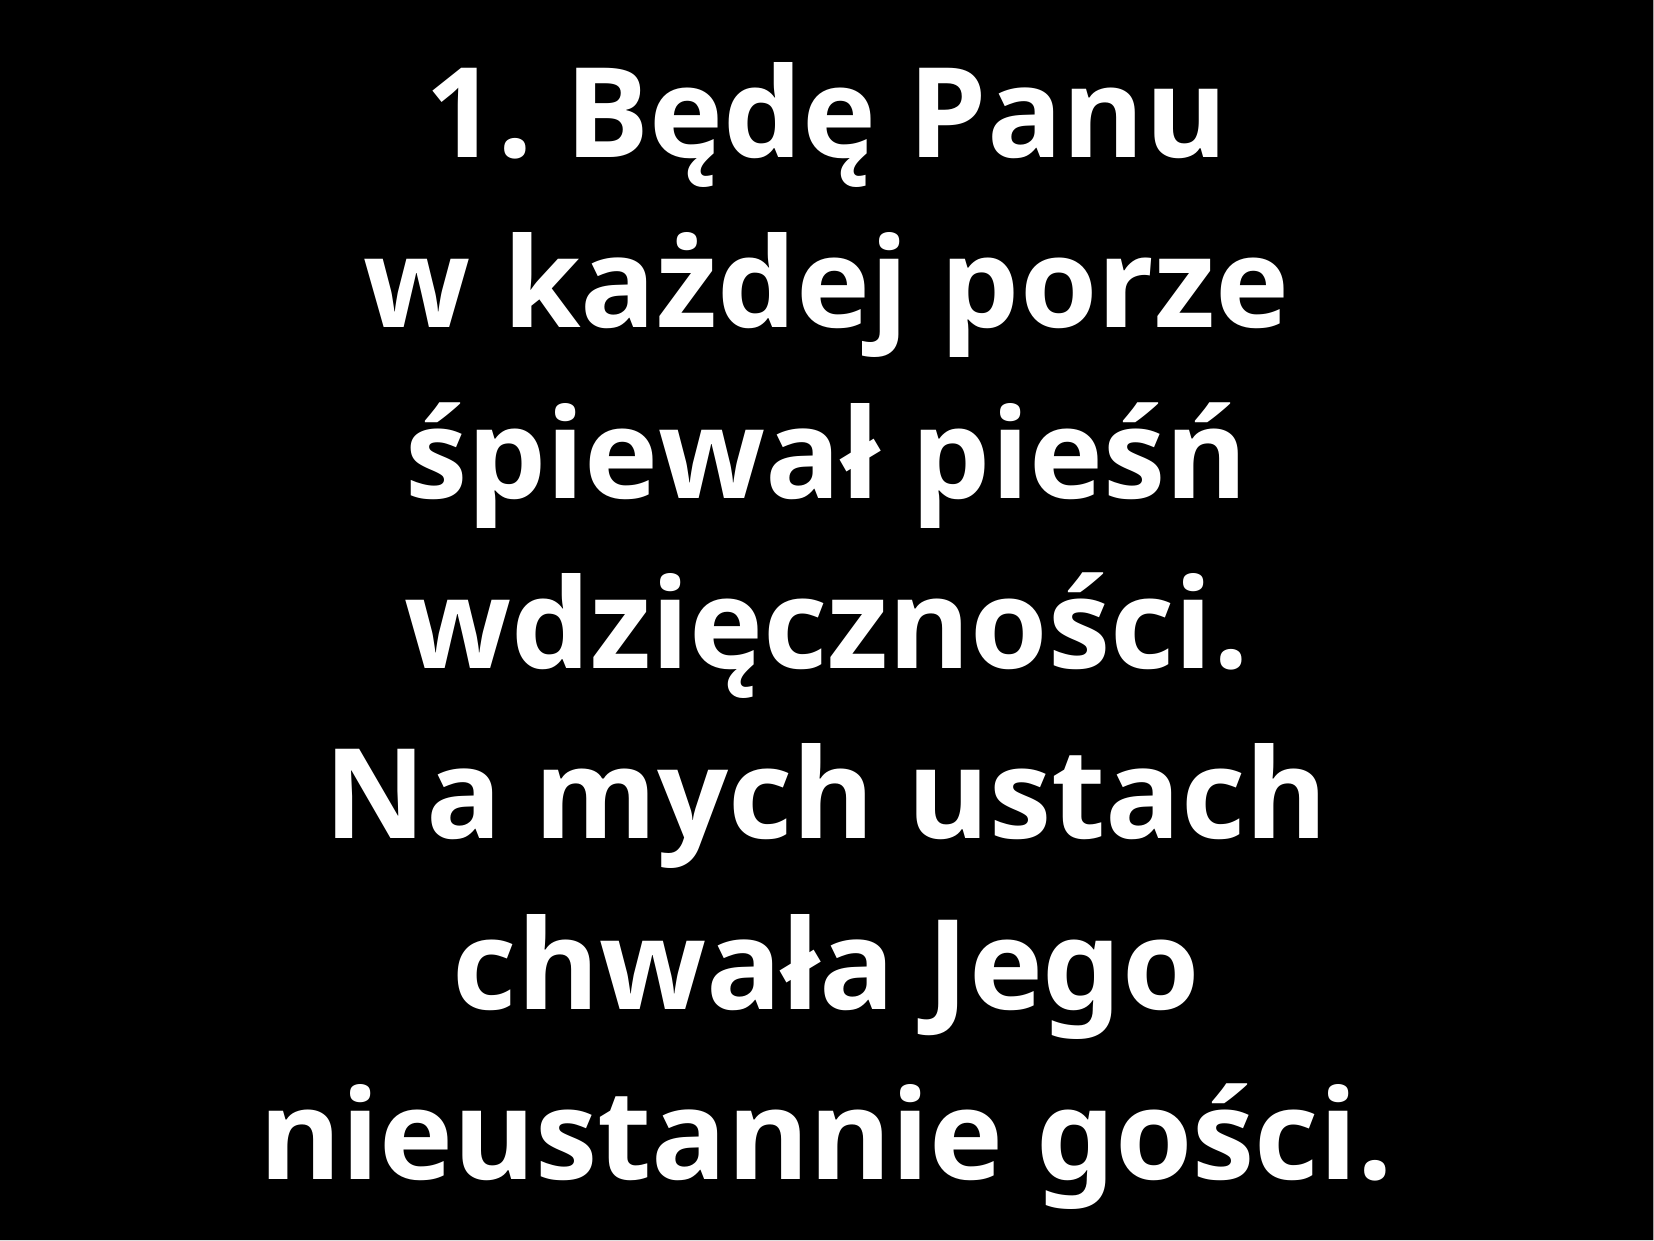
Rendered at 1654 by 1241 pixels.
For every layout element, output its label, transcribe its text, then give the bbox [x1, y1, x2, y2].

title 1. Będę Panu w każdej porze śpiewał pieśń wdzięczności. Na mych ustach chwała Jego nieustannie gości. [0, 0, 1654, 1241]
